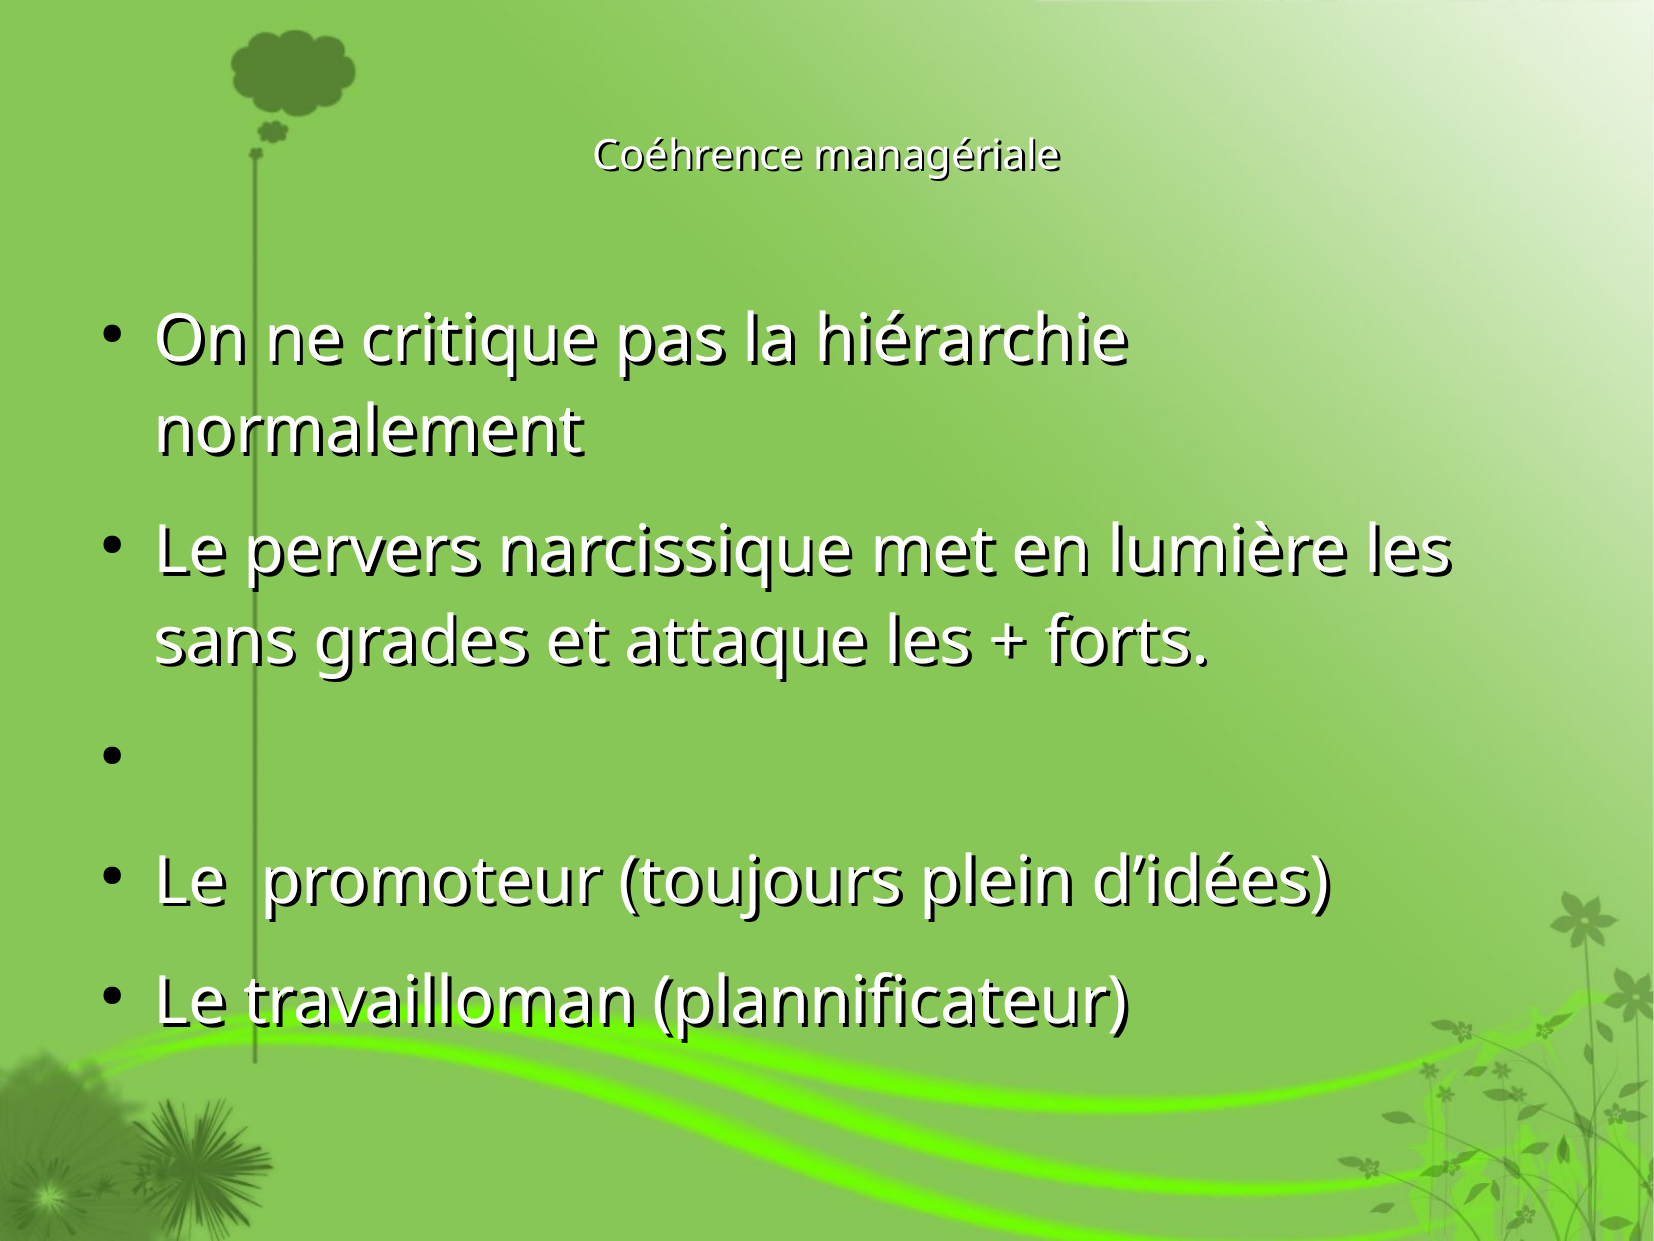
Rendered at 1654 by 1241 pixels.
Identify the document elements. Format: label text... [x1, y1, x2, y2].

picture [0, 0, 1654, 1241]
list On ne critique pas la hiérarchie normalement Le pervers narcissique met en lumière les sans grades et attaque les + forts. Le promoteur (toujours plein d’idées) Le travailloman (plannificateur) [82, 290, 1571, 1010]
title Coéhrence managériale [82, 49, 1571, 257]
